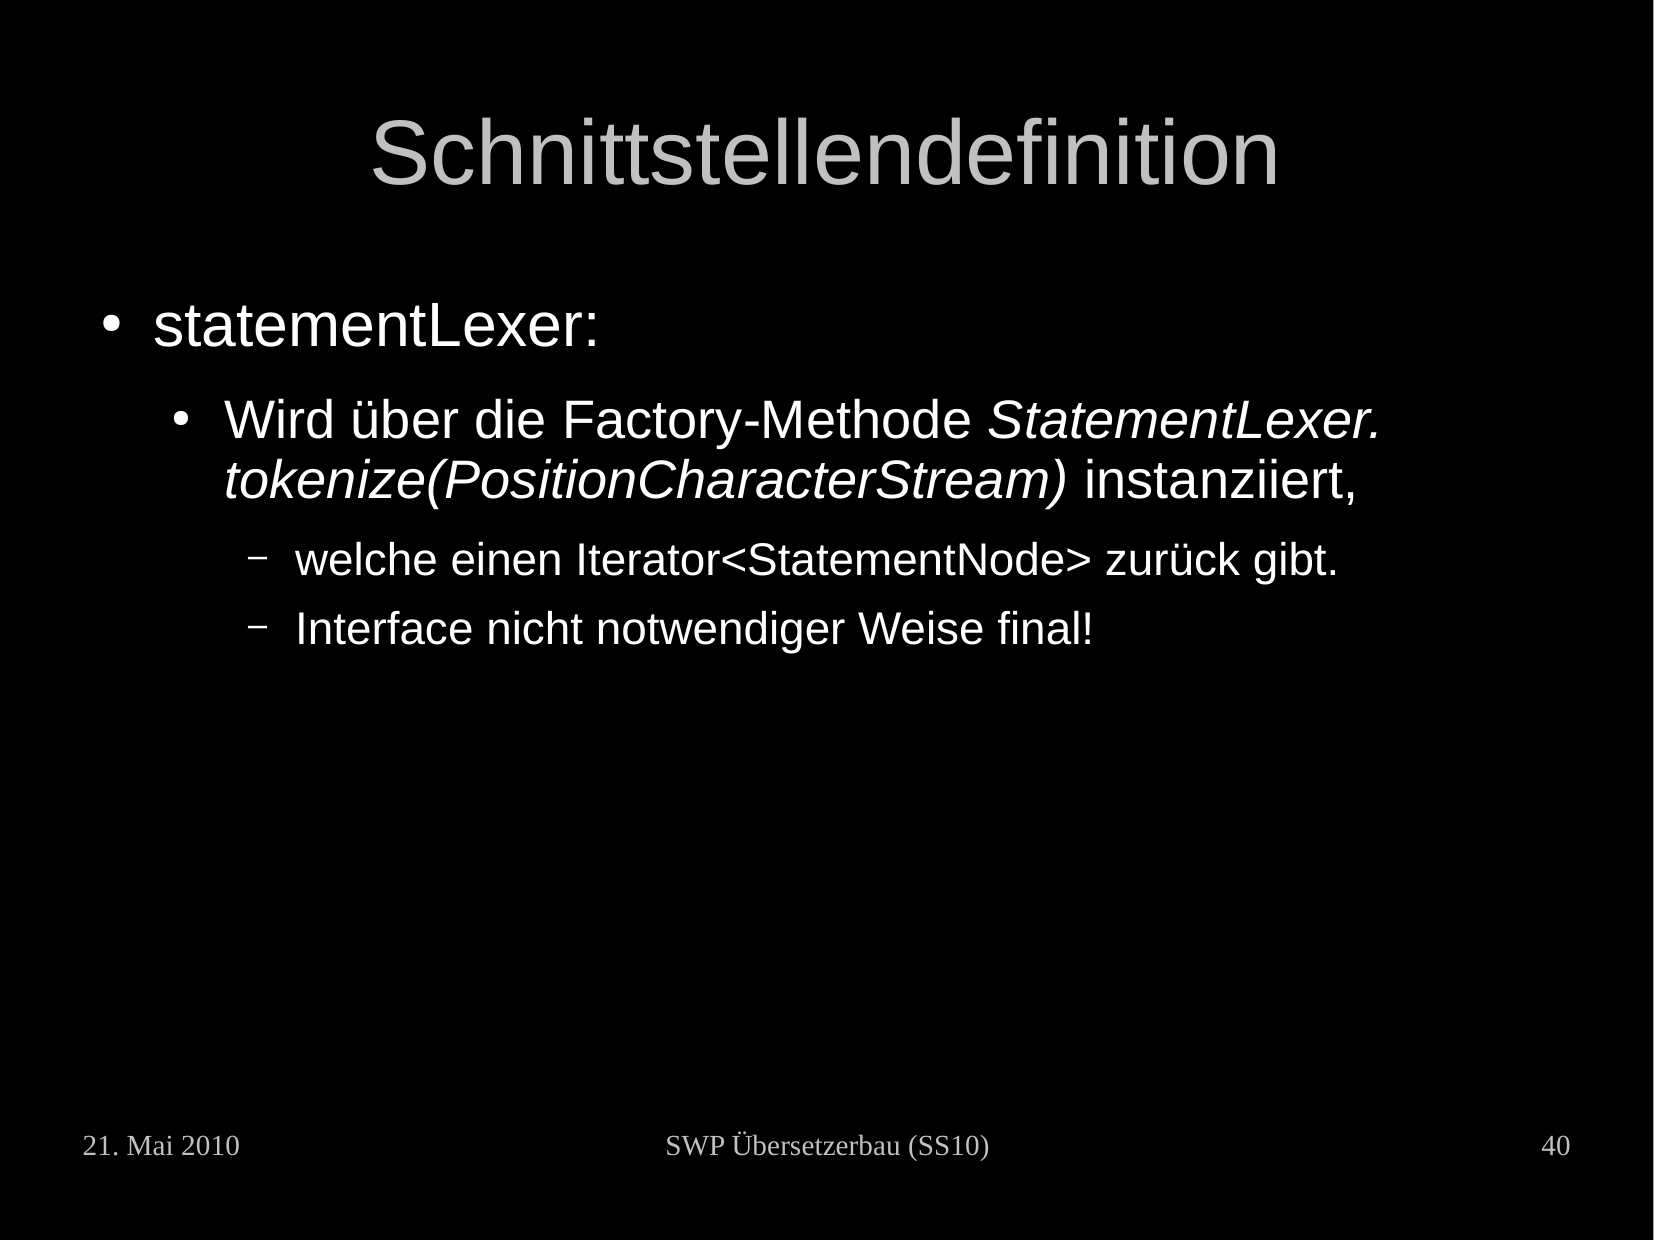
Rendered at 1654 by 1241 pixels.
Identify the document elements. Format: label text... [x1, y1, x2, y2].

list statementLexer: Wird über die Factory-Methode StatementLexer. tokenize(PositionCharacterStream) instanziiert, welche einen Iterator<StatementNode> zurück gibt. Interface nicht notwendiger Weise final! [82, 290, 1571, 1109]
title Schnittstellendefinition [82, 49, 1571, 257]
